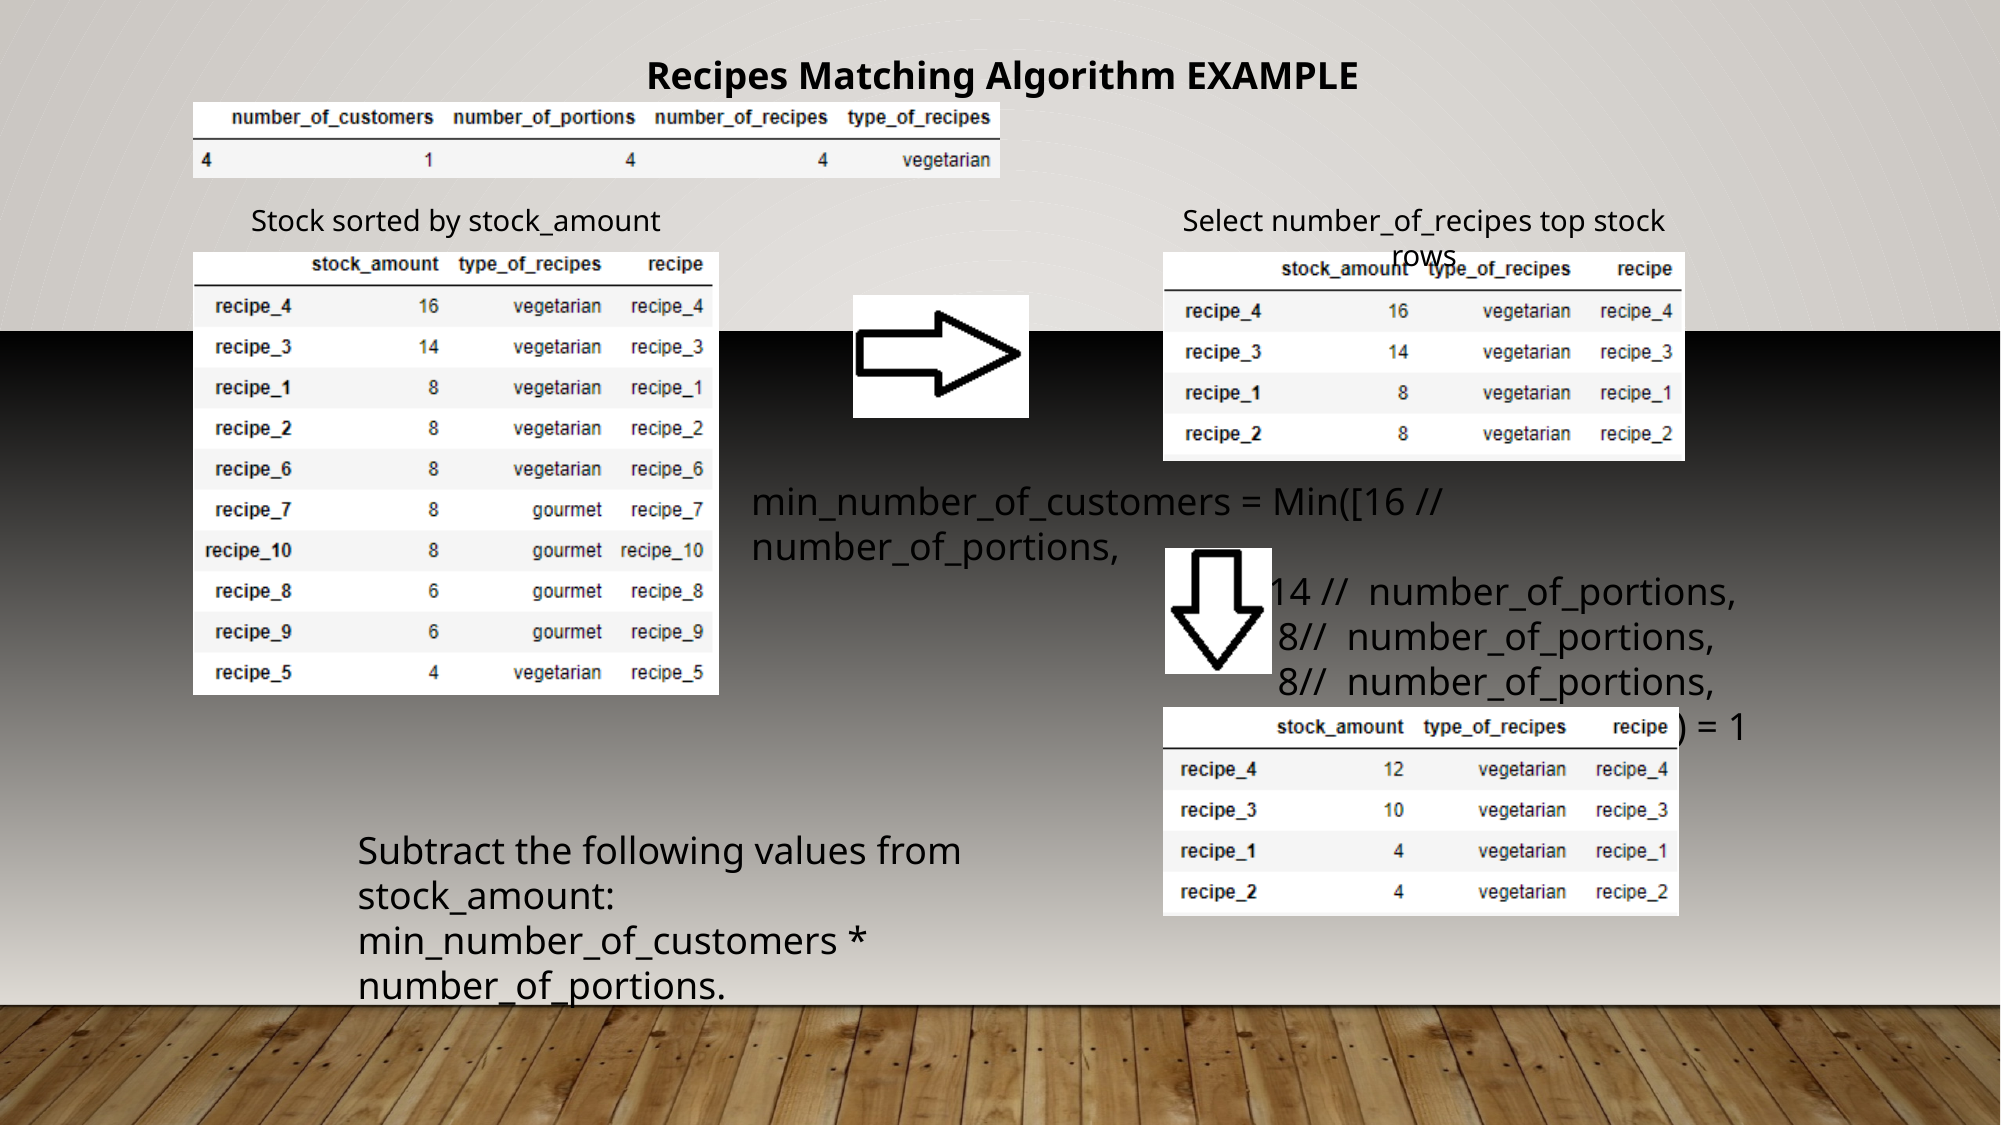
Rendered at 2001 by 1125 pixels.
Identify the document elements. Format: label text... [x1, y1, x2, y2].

picture [193, 252, 719, 695]
picture [1423, 252, 1428, 262]
picture [1406, 252, 1415, 264]
picture [1163, 707, 1679, 916]
text_box Select number_of_recipes top stock rows [1147, 194, 1701, 245]
picture [853, 295, 1029, 418]
picture [1163, 252, 1685, 461]
picture [1433, 252, 1438, 263]
picture [193, 102, 1000, 178]
text_box min_number_of_customers = Min([16 // number_of_portions, 14 // number_of_portions, 8// number_of_portions, 8// number_of_portions, number_of_customers]) = 1 [736, 470, 1807, 714]
text_box Stock sorted by stock_amount [193, 194, 719, 245]
text_box Recipes Matching Algorithm EXAMPLE [2, 44, 2000, 105]
text_box Subtract the following values from stock_amount: min_number_of_customers * number_of_portions. [342, 819, 1170, 926]
picture [1165, 548, 1272, 674]
